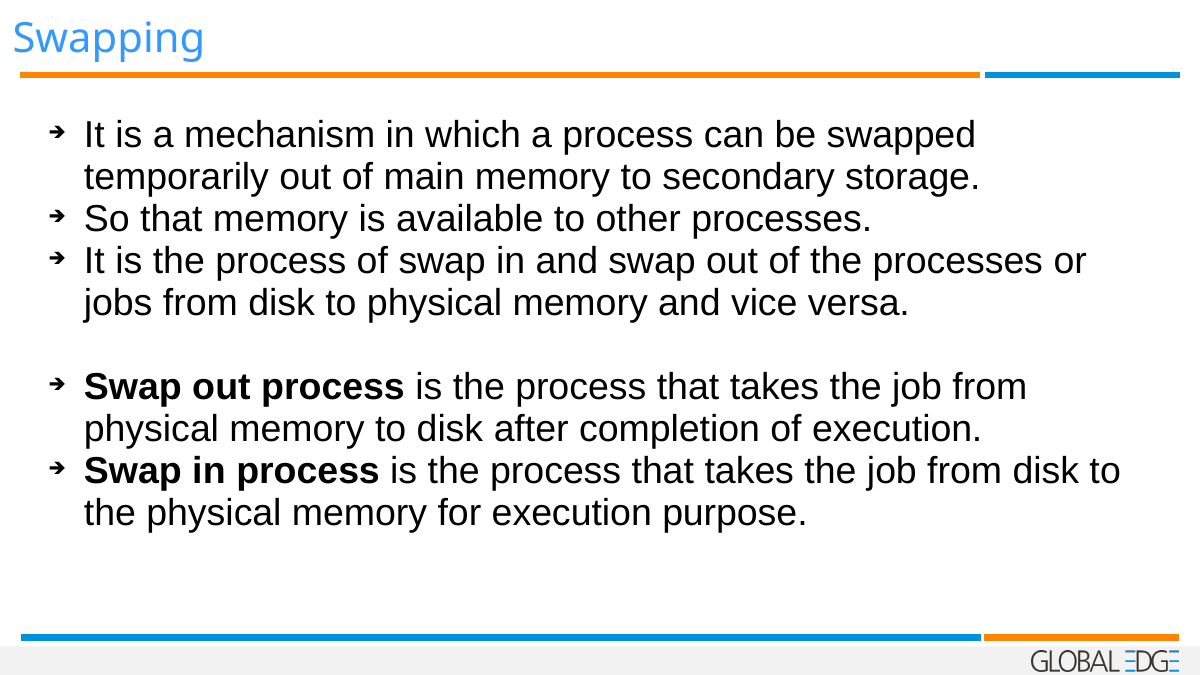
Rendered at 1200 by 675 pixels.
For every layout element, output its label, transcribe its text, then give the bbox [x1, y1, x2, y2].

text_box It is a mechanism in which a process can be swapped temporarily out of main memory to secondary storage. So that memory is available to other processes. It is the process of swap in and swap out of the processes or jobs from disk to physical memory and vice versa. Swap out process is the process that takes the job from physical memory to disk after completion of execution. Swap in process is the process that takes the job from disk to the physical memory for execution purpose. [33, 106, 1146, 675]
title Swapping [12, 9, 1088, 63]
picture [1146, 650, 1179, 672]
